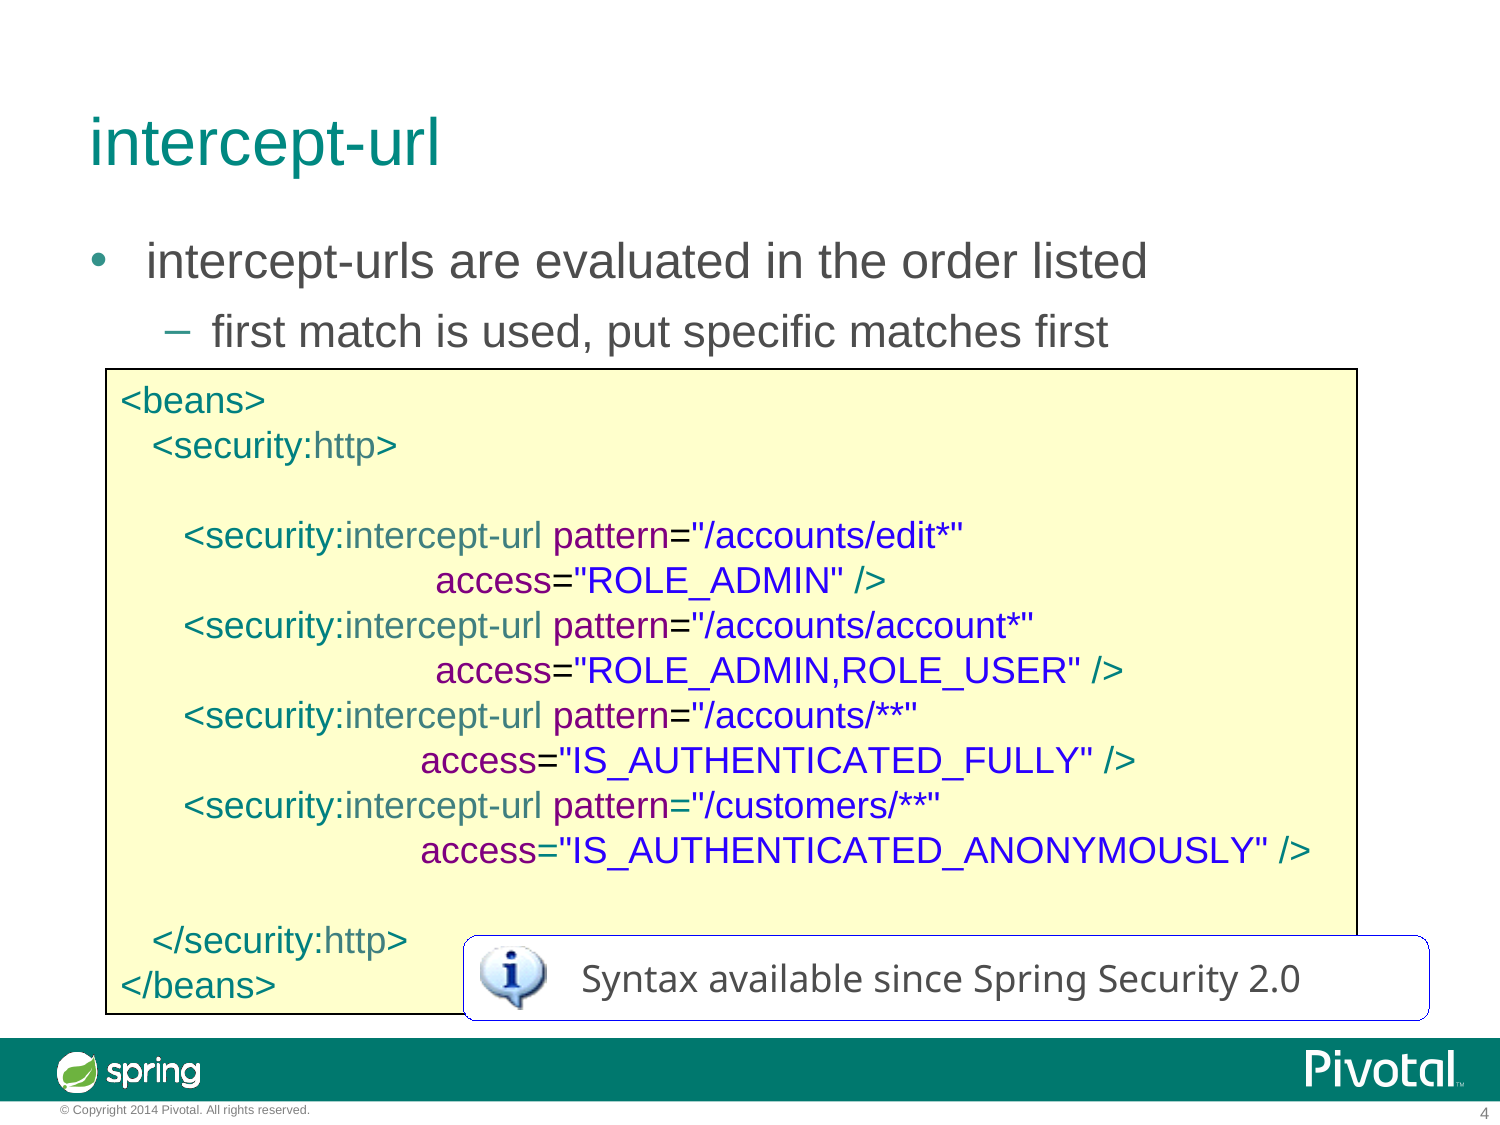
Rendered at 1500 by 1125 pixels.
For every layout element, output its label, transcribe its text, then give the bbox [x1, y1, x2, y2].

picture [32, 1041, 210, 1103]
picture [1306, 1050, 1464, 1087]
text_box [463, 935, 1430, 1021]
picture [480, 946, 547, 1010]
text_box Syntax available since Spring Security 2.0 [566, 947, 1414, 1010]
text_box <beans> <security:http> <security:intercept-url pattern="/accounts/edit*" access="ROLE_ADMIN" /> <security:intercept-url pattern="/accounts/account*" access="ROLE_ADMIN,ROLE_USER" /> <security:intercept-url pattern="/accounts/**" access="IS_AUTHENTICATED_FULLY" /> <security:intercept-url pattern="/customers/**" access="IS_AUTHENTICATED_ANONYMOUSLY" /> </security:http> </beans> [105, 368, 1357, 1015]
list intercept-urls are evaluated in the order listed first match is used, put specific matches first [75, 221, 1426, 964]
title intercept-url [75, 45, 1426, 221]
